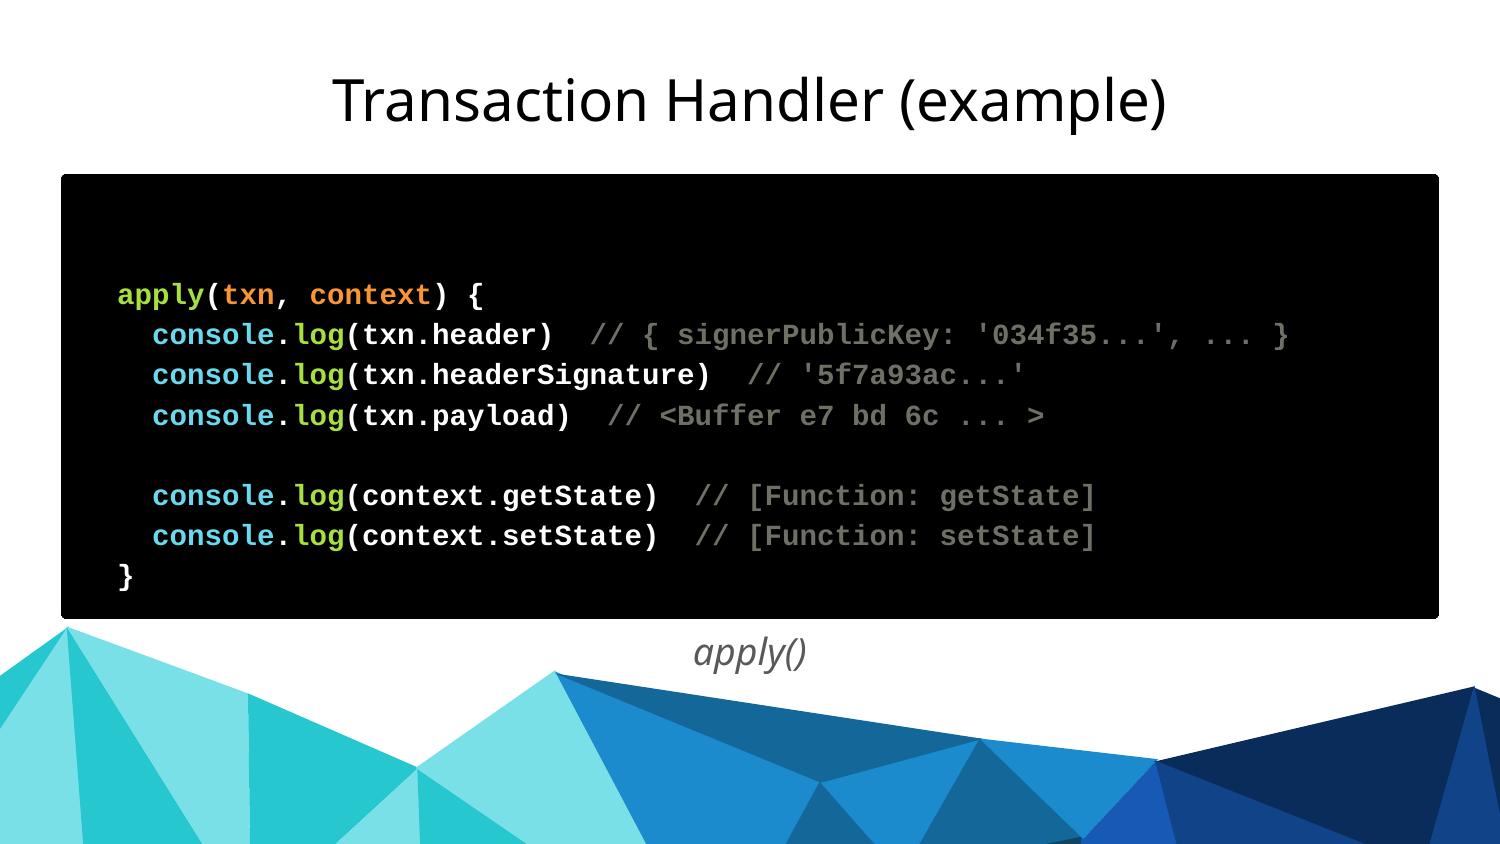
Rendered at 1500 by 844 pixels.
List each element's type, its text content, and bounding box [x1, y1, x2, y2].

text_box [0, 626, 1500, 844]
title Transaction Handler (example) [51, 47, 1449, 142]
list apply() [342, 613, 1158, 692]
text_box apply(txn, context) { console.log(txn.header) // { signerPublicKey: '034f35...', ... } console.log(txn.headerSignature) // '5f7a93ac...' console.log(txn.payload) // <Buffer e7 bd 6c ... > console.log(context.getState) // [Function: getState] console.log(context.setState) // [Function: setState] } [67, 180, 1433, 613]
